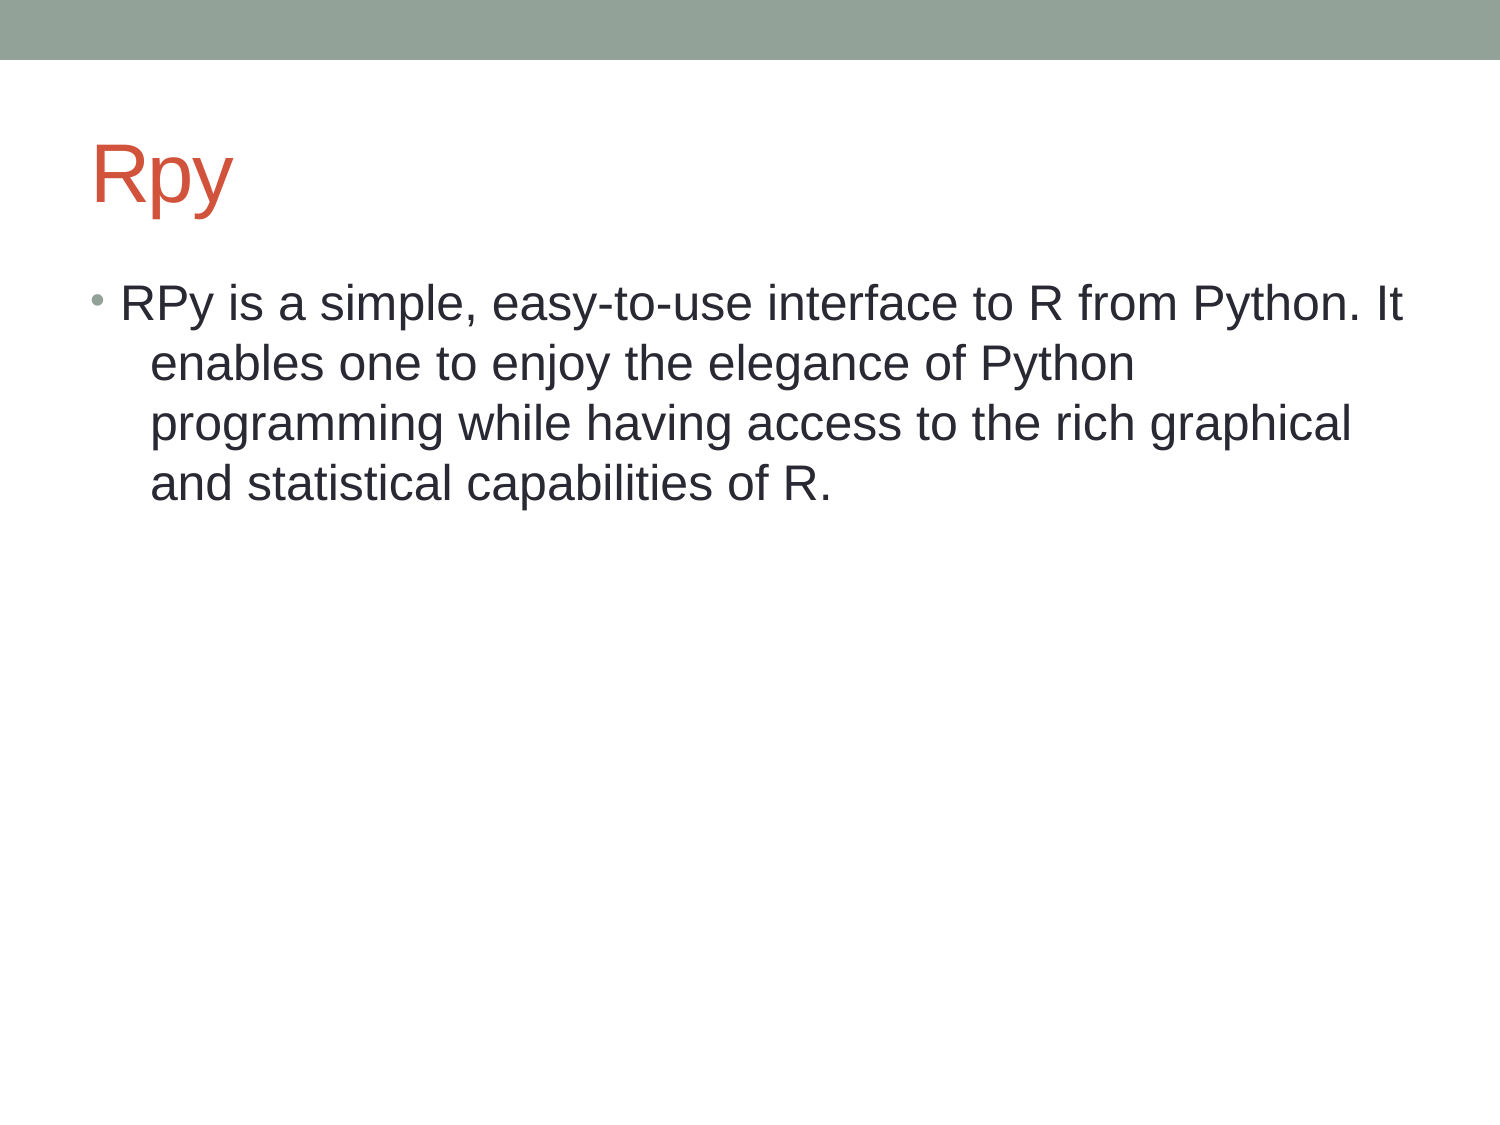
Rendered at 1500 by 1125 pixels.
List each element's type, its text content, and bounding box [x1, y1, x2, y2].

list RPy is a simple, easy-to-use interface to R from Python. It enables one to enjoy the elegance of Python programming while having access to the rich graphical and statistical capabilities of R. [75, 262, 1426, 1063]
title Rpy [75, 87, 1426, 251]
